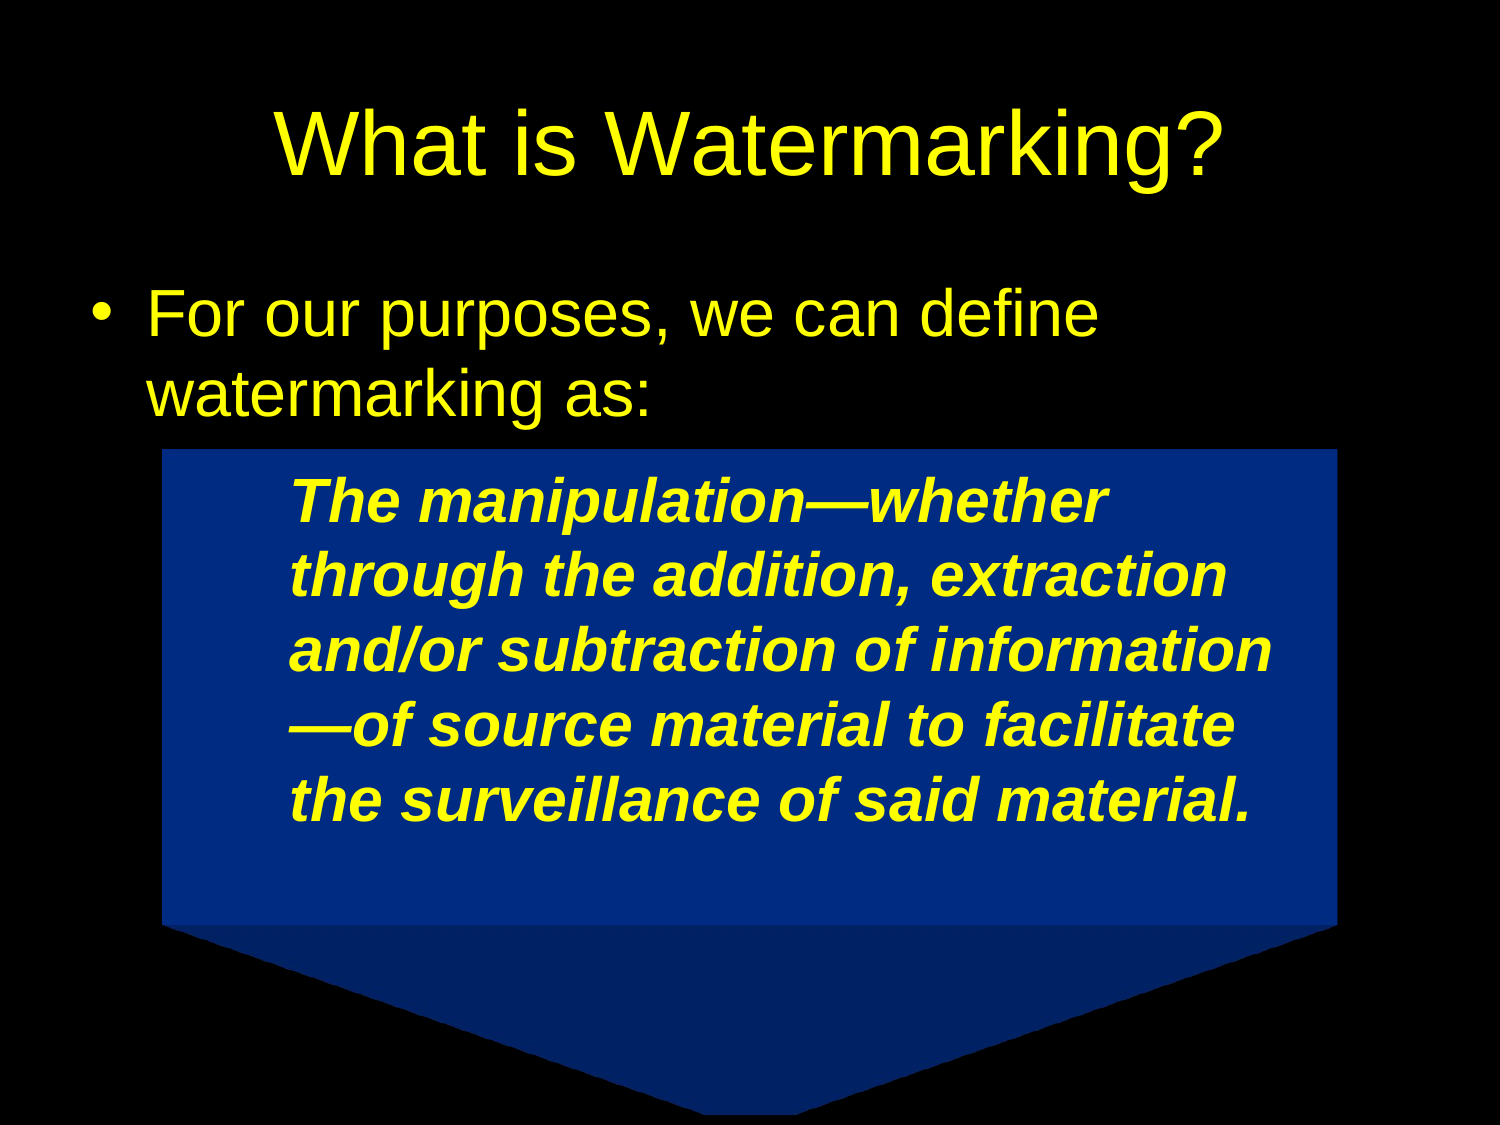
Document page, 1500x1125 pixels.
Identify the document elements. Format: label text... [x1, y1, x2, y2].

list For our purposes, we can define watermarking as: [75, 262, 1426, 1006]
title What is Watermarking? [75, 45, 1426, 233]
text_box [162, 449, 1337, 925]
text_box The manipulation—whether through the addition, extraction and/or subtraction of information—of source material to facilitate the surveillance of said material. [199, 451, 1338, 956]
